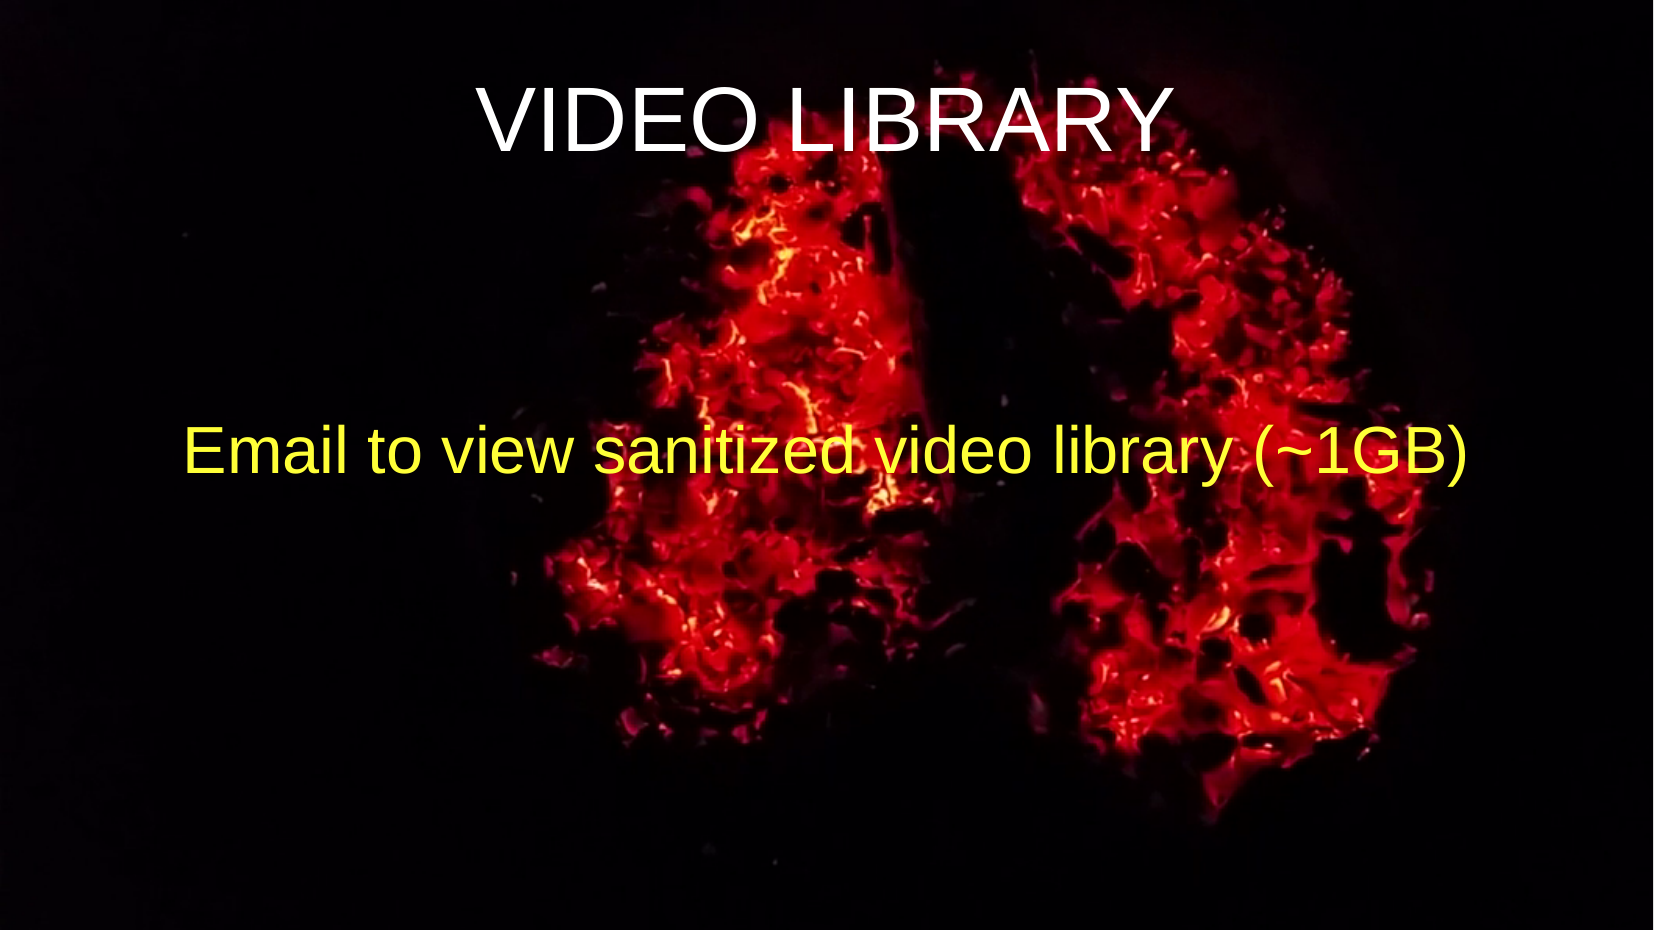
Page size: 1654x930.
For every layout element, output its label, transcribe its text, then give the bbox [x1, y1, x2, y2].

picture [0, 0, 1654, 930]
text_box Email to view sanitized video library (~1GB) [82, 217, 1571, 757]
text_box VIDEO LIBRARY [82, 36, 1571, 193]
